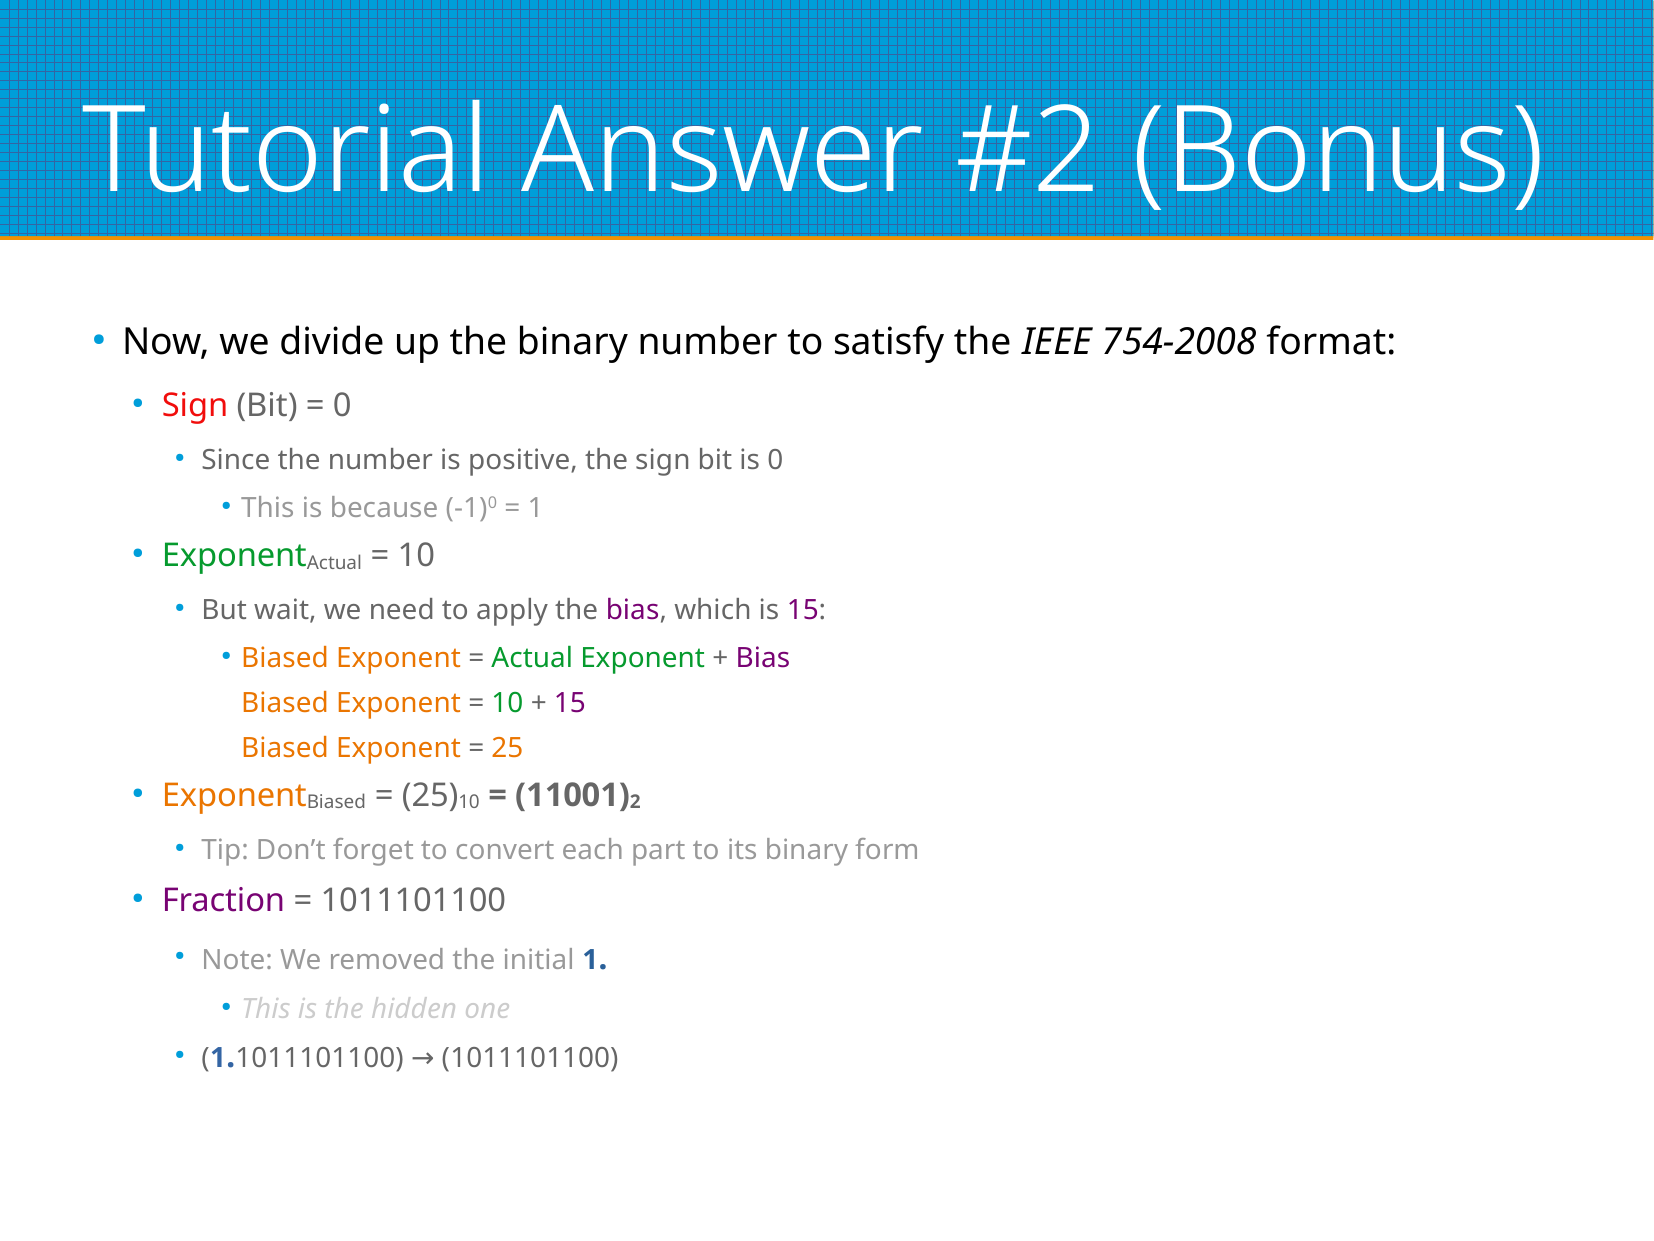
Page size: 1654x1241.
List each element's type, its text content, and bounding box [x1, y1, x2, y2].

title Tutorial Answer #2 (Bonus) [82, 19, 1571, 227]
list Now, we divide up the binary number to satisfy the IEEE 754-2008 format: Sign (Bit) = 0 Since the number is positive, the sign bit is 0 This is because (-1)0 = 1 ExponentActual = 10 But wait, we need to apply the bias, which is 15: Biased Exponent = Actual Exponent + Bias Biased Exponent = 10 + 15 Biased Exponent = 25 ExponentBiased = (25)10 = (11001)2 Tip: Don’t forget to convert each part to its binary form Fraction = 1011101100 Note: We removed the initial 1. This is the hidden one (1.1011101100) → (1011101100) [82, 314, 1563, 1081]
